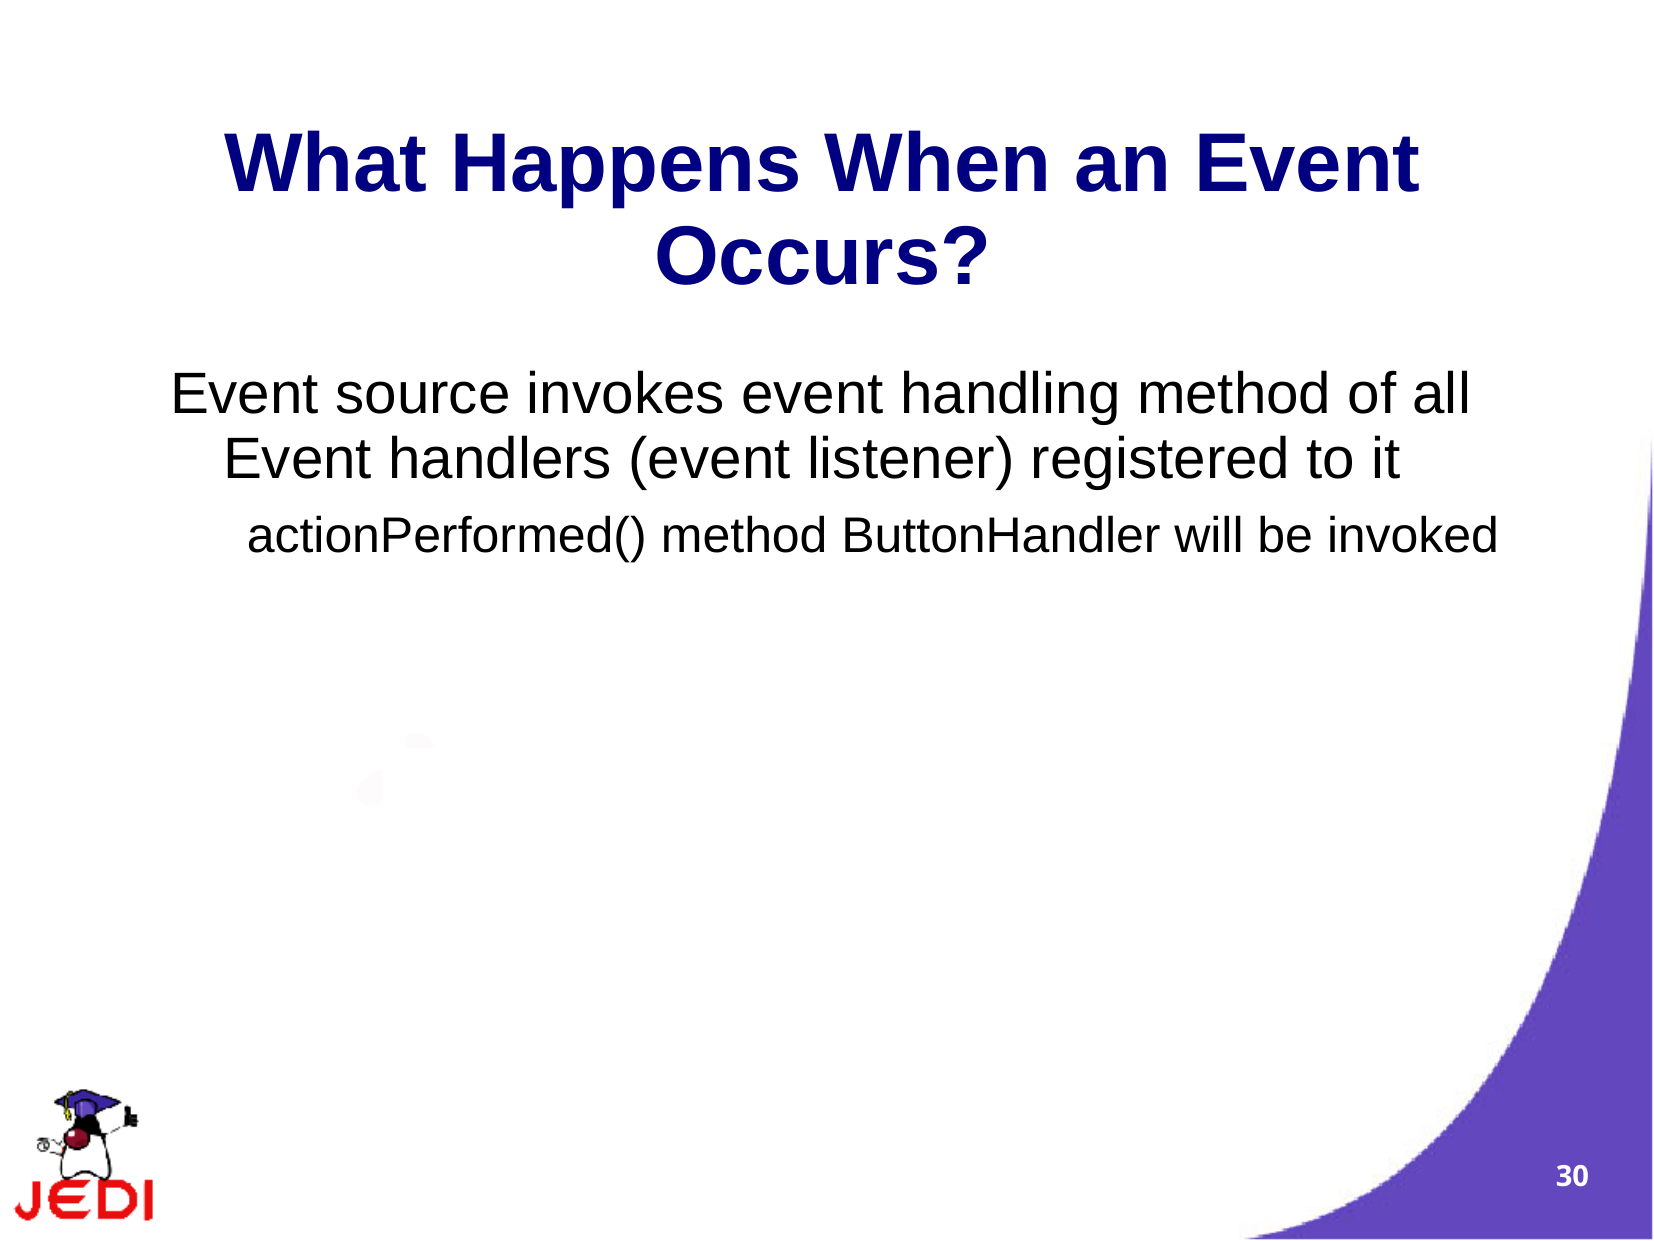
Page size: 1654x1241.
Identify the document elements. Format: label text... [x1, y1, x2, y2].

title What Happens When an Event Occurs? [116, 105, 1529, 313]
list Event source invokes event handling method of all Event handlers (event listener) registered to it actionPerformed() method ButtonHandler will be invoked [152, 360, 1565, 1142]
picture [0, 0, 1654, 1241]
